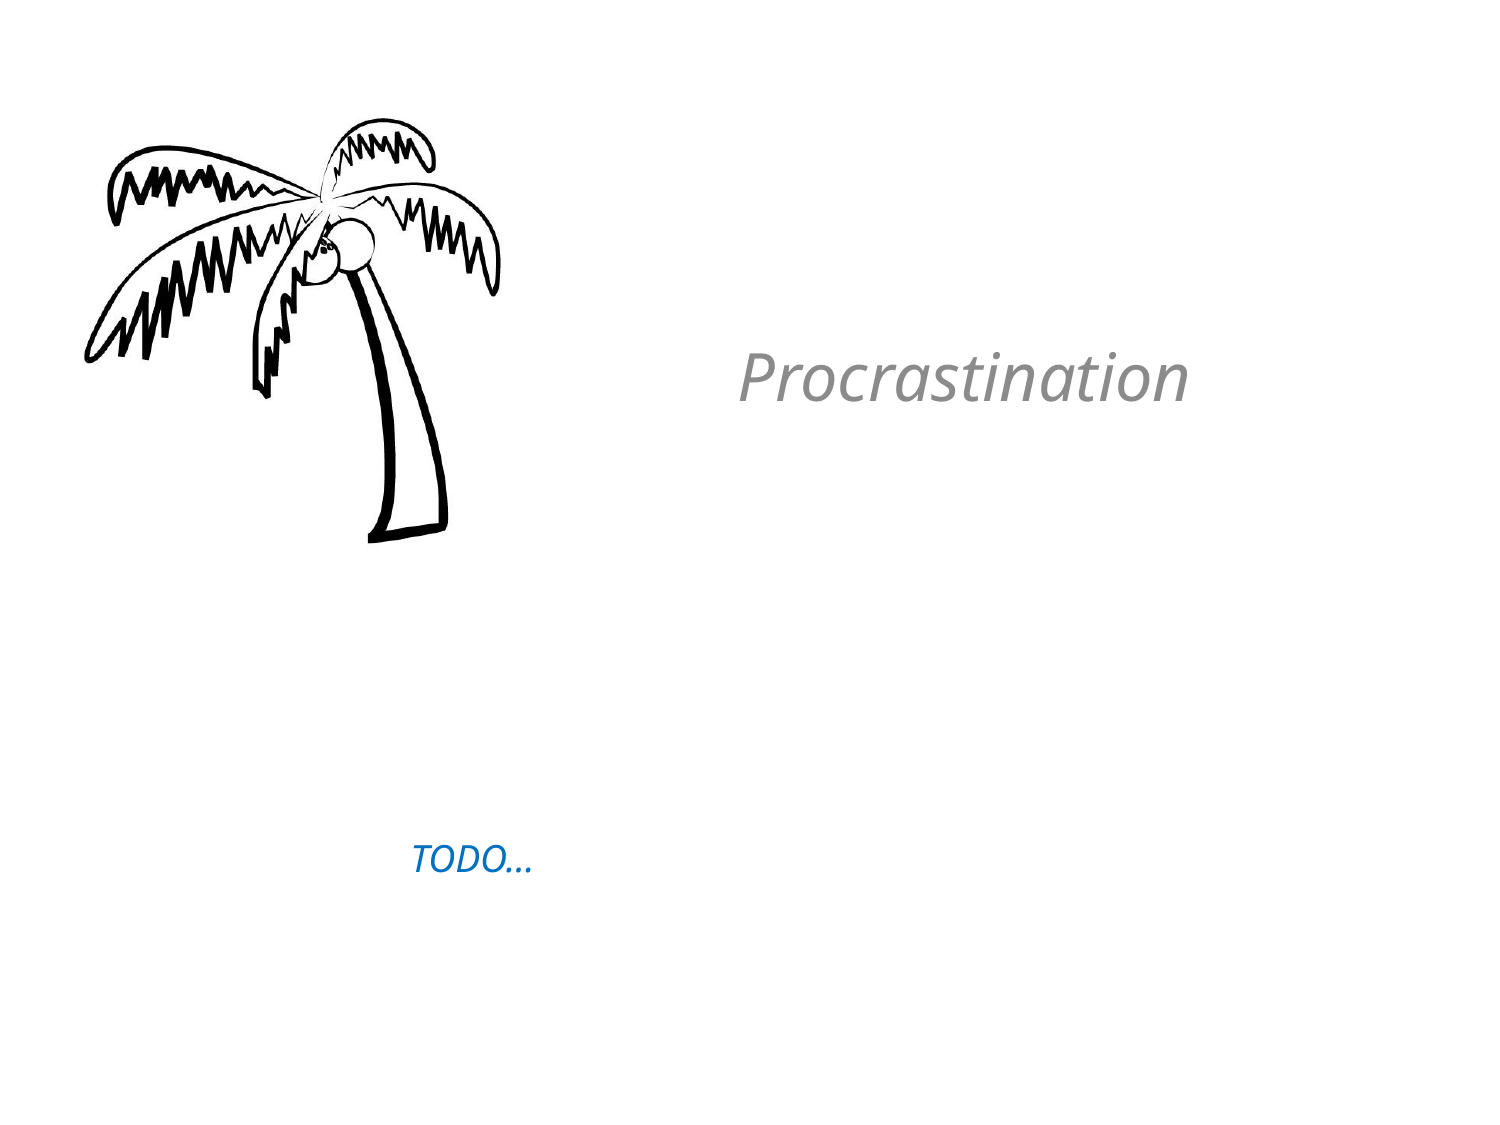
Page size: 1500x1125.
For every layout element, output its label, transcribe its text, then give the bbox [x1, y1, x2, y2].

picture [64, 7, 550, 630]
text_box Procrastination [550, 139, 1424, 611]
text_box TODO… [395, 827, 1353, 888]
